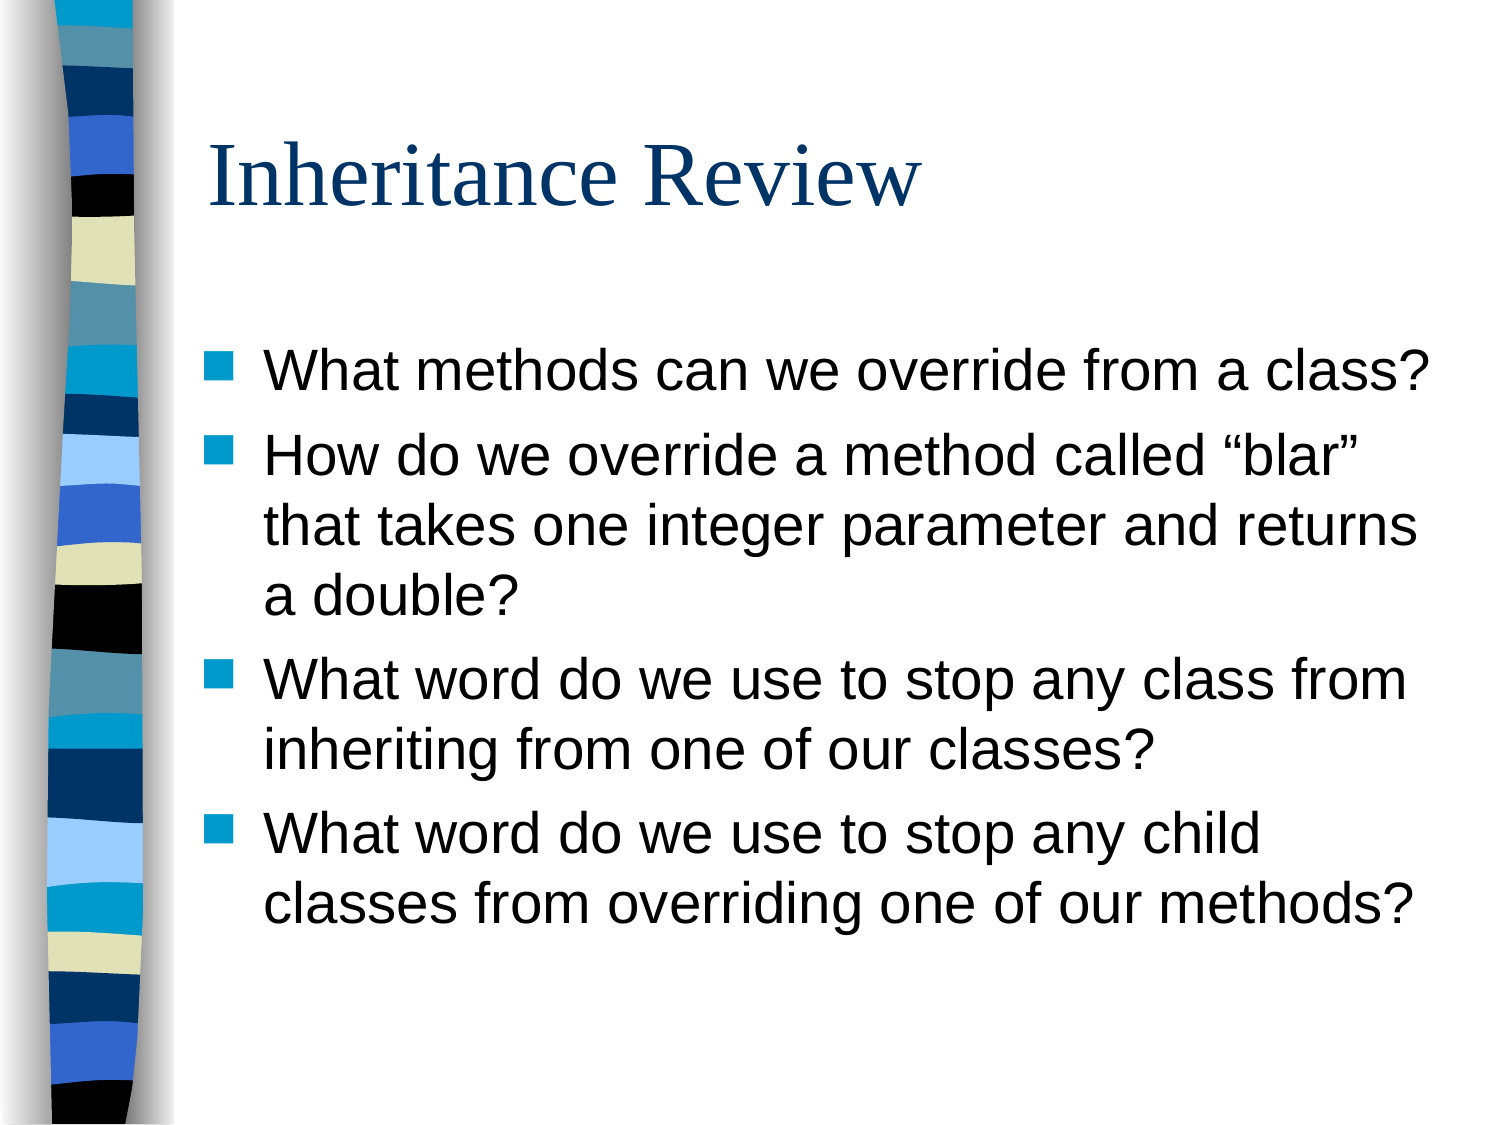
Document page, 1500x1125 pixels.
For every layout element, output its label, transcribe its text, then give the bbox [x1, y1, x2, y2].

title Inheritance Review [192, 74, 1468, 263]
list What methods can we override from a class? How do we override a method called “blar” that takes one integer parameter and returns a double? What word do we use to stop any class from inheriting from one of our classes? What word do we use to stop any child classes from overriding one of our methods? [192, 324, 1468, 1000]
